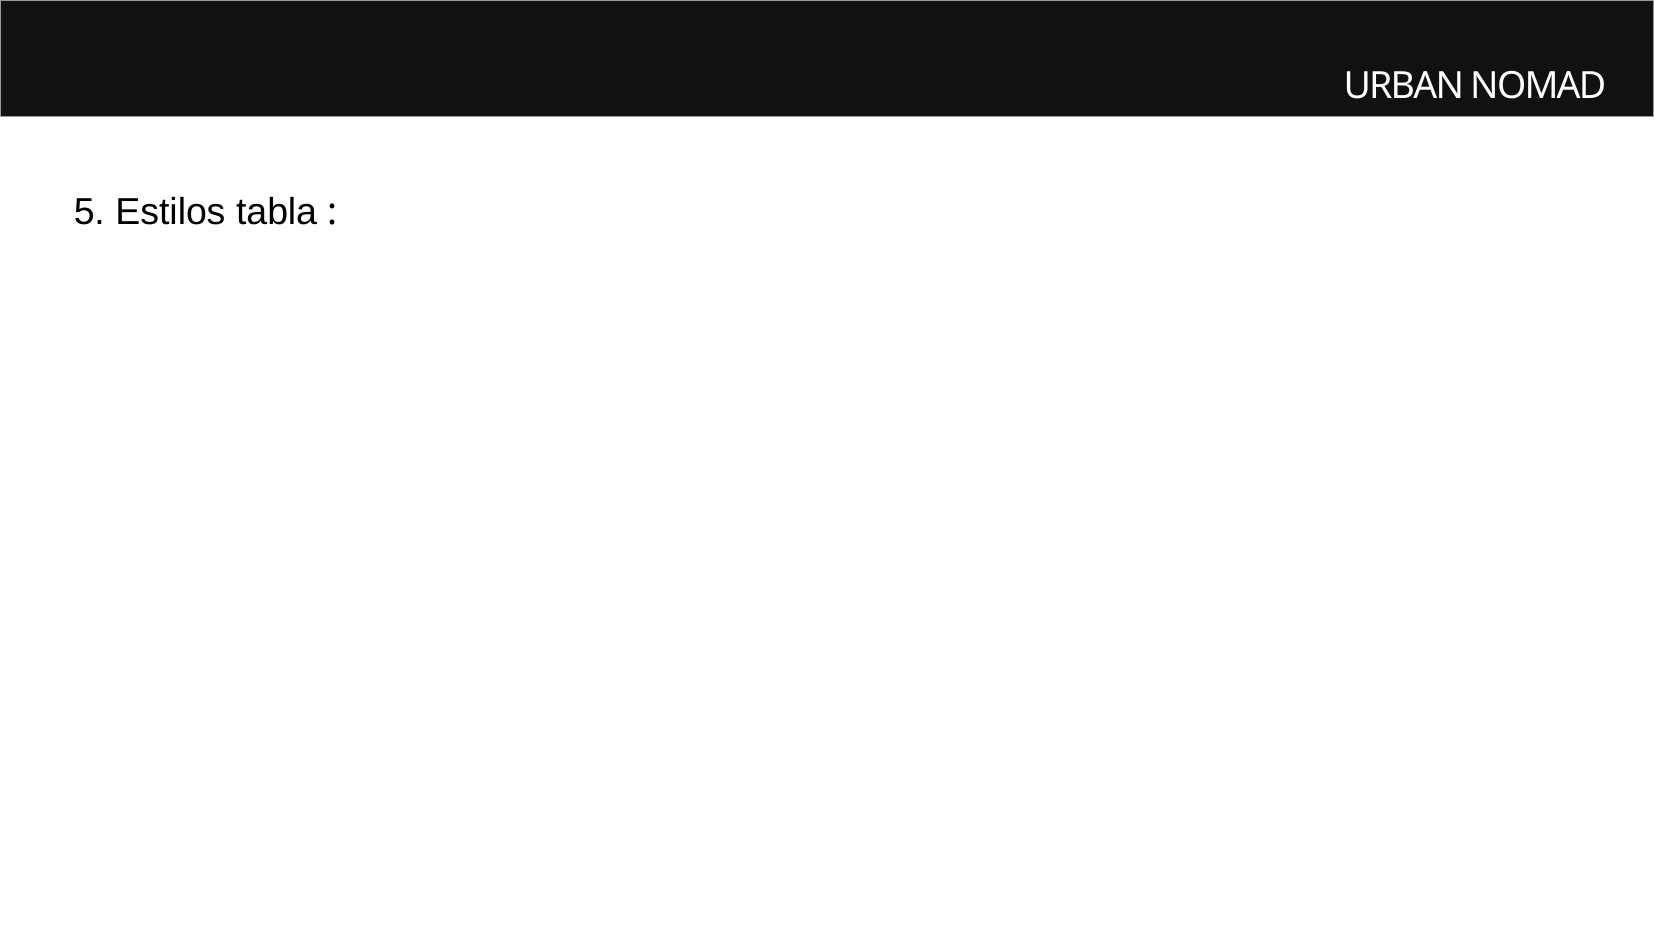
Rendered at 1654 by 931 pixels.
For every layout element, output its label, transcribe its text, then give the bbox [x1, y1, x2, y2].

text_box URBAN NOMAD [0, 0, 1654, 89]
text_box 5. Estilos tabla : [59, 177, 1565, 268]
